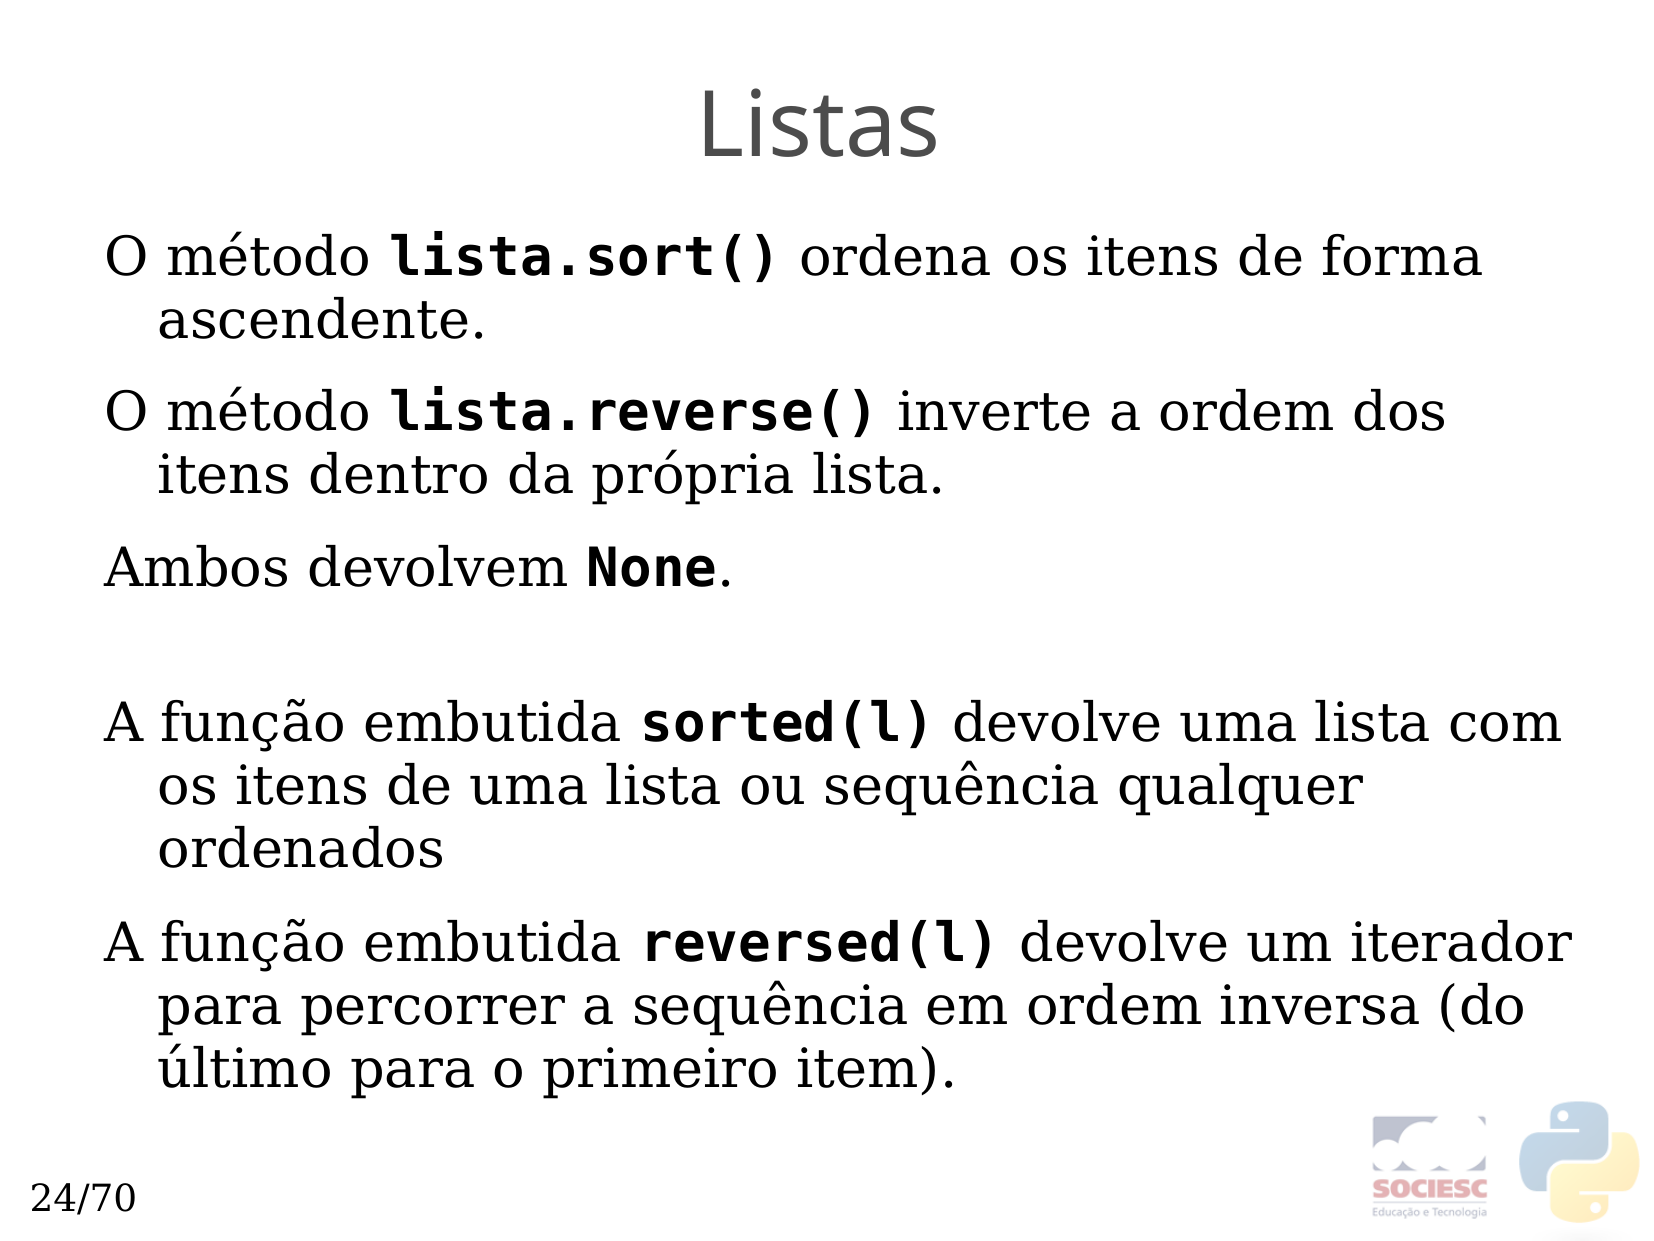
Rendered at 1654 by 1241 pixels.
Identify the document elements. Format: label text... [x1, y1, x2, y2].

title Listas [75, 17, 1564, 226]
list O método lista.sort() ordena os itens de forma ascendente. O método lista.reverse() inverte a ordem dos itens dentro da própria lista. Ambos devolvem None. A função embutida sorted(l) devolve uma lista com os itens de uma lista ou sequência qualquer ordenados A função embutida reversed(l) devolve um iterador para percorrer a sequência em ordem inversa (do último para o primeiro item). [86, 225, 1576, 1101]
picture [1340, 1084, 1654, 1241]
